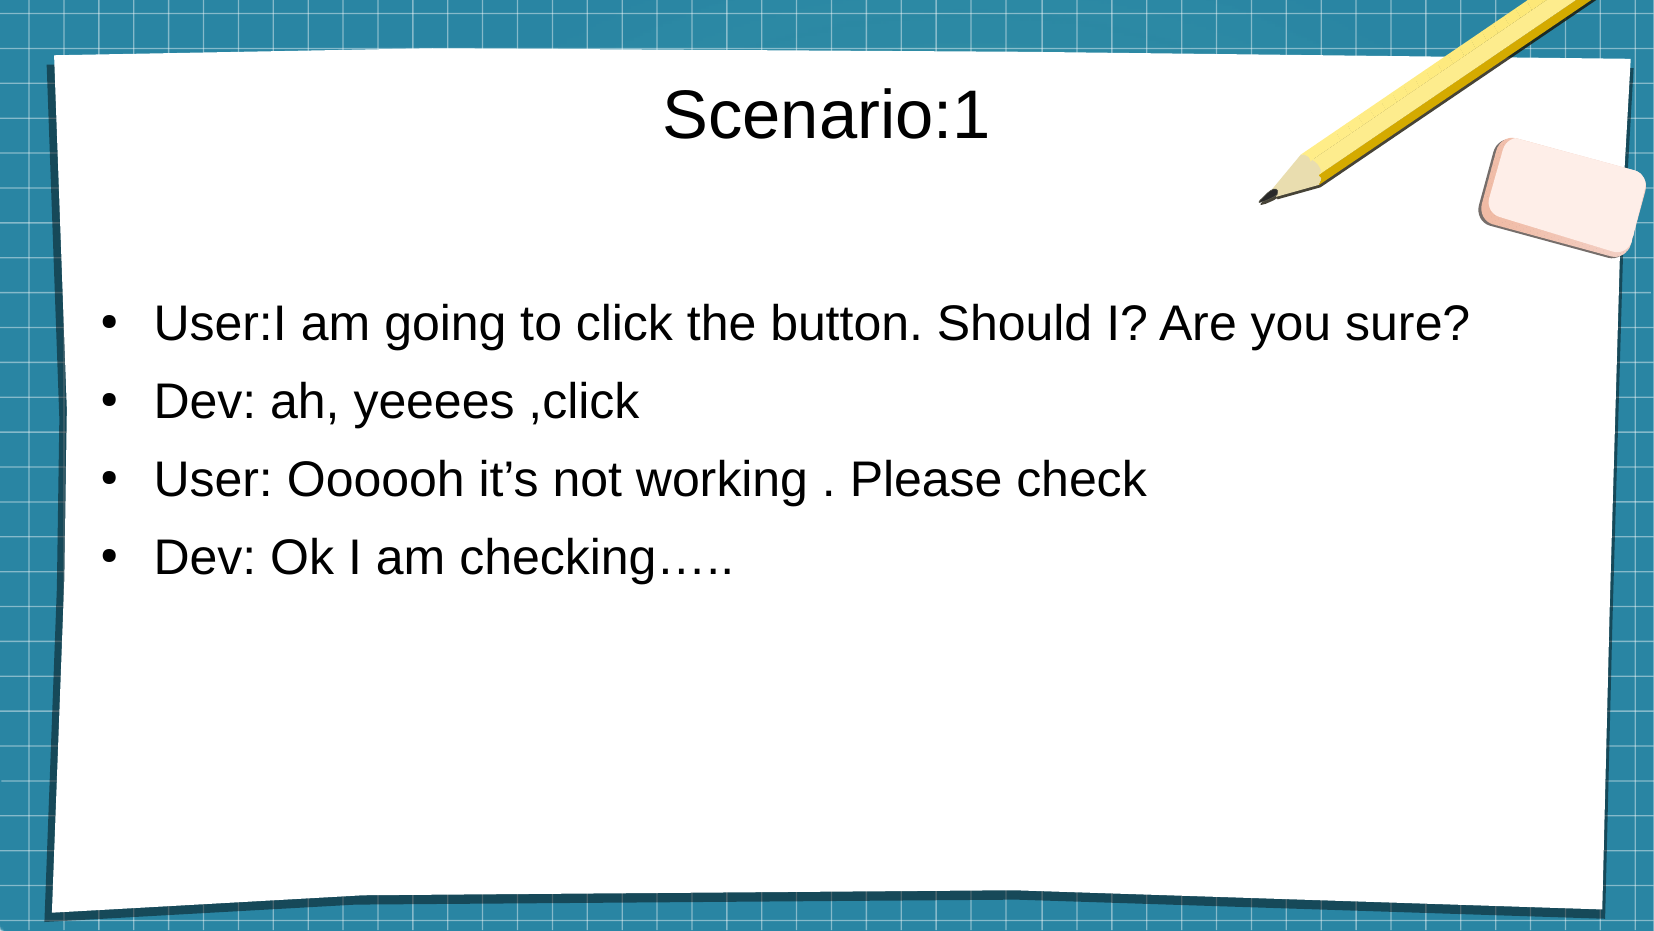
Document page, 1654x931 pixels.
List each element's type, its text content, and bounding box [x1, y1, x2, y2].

list User:I am going to click the button. Should I? Are you sure? Dev: ah, yeeees ,click User: Oooooh it’s not working . Please check Dev: Ok I am checking….. [82, 217, 1571, 758]
title Scenario:1 [82, 37, 1571, 193]
